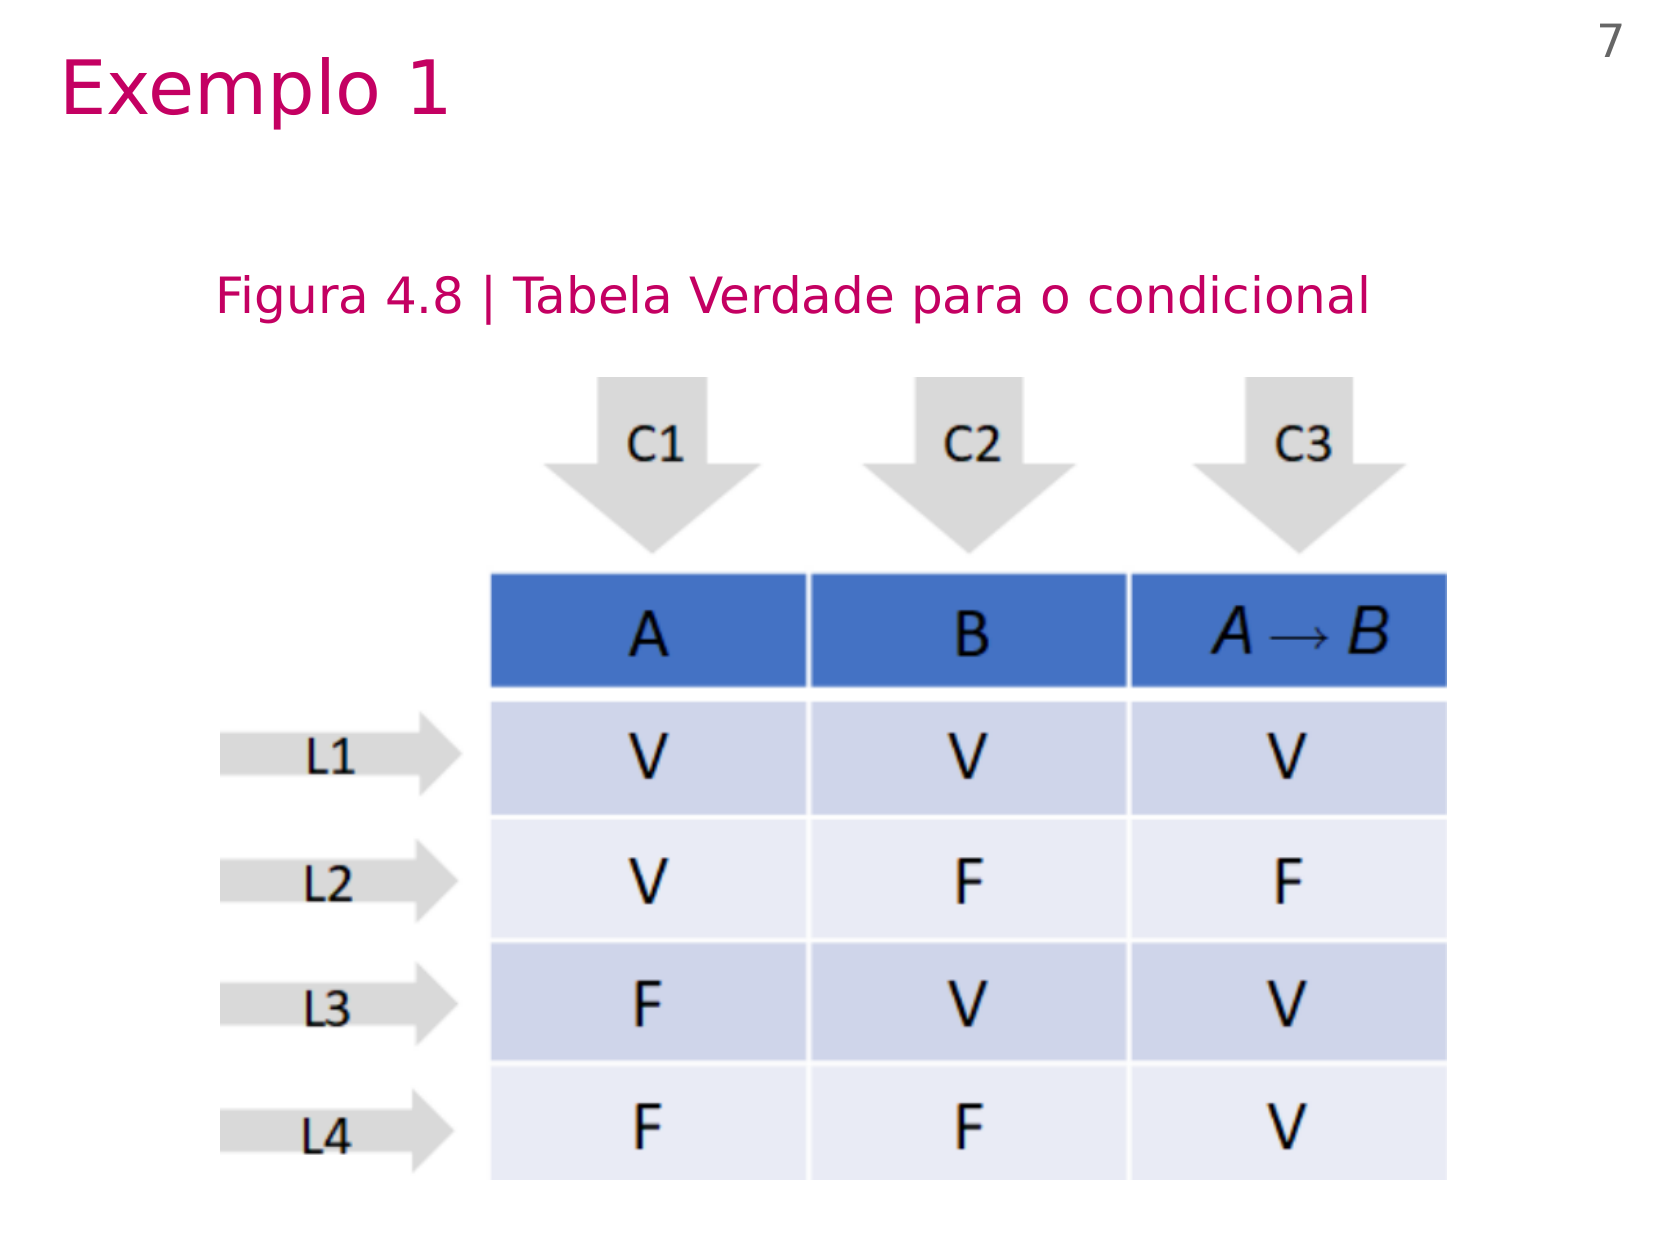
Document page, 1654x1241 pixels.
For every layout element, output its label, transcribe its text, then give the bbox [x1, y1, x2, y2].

title Exemplo 1 [59, 29, 1595, 148]
picture [220, 377, 1447, 1180]
text_box Figura 4.8 | Tabela Verdade para o condicional [200, 259, 1589, 334]
